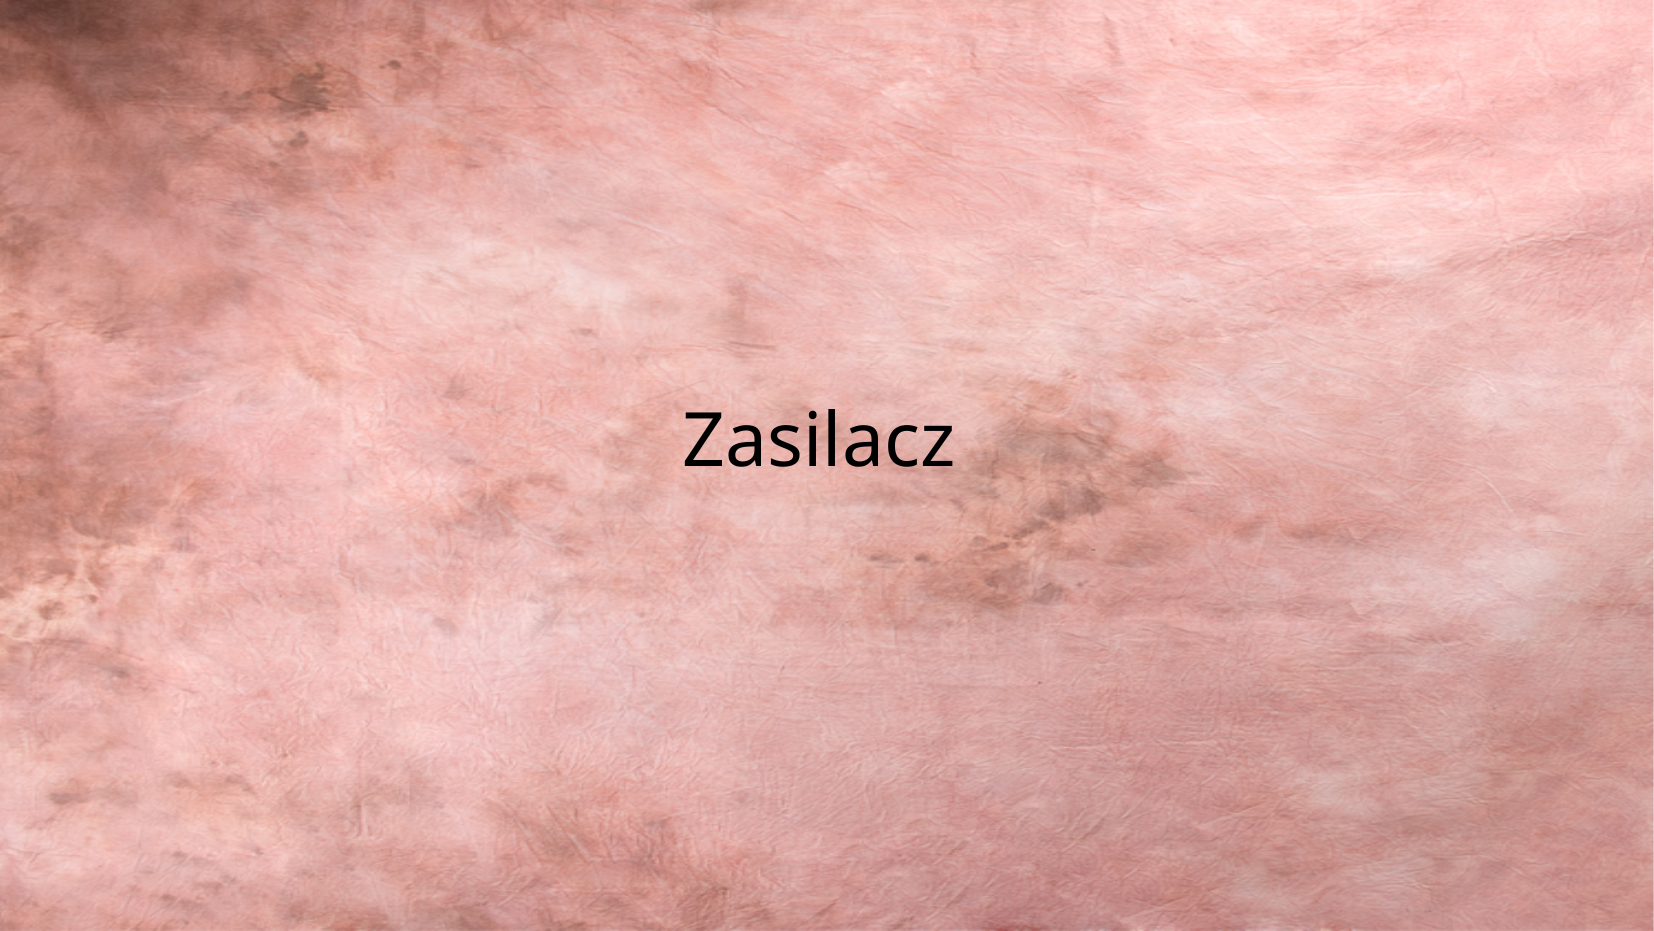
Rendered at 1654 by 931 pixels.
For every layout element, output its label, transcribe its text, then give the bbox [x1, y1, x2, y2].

picture [0, 0, 1654, 931]
title Zasilacz [75, 360, 1564, 516]
